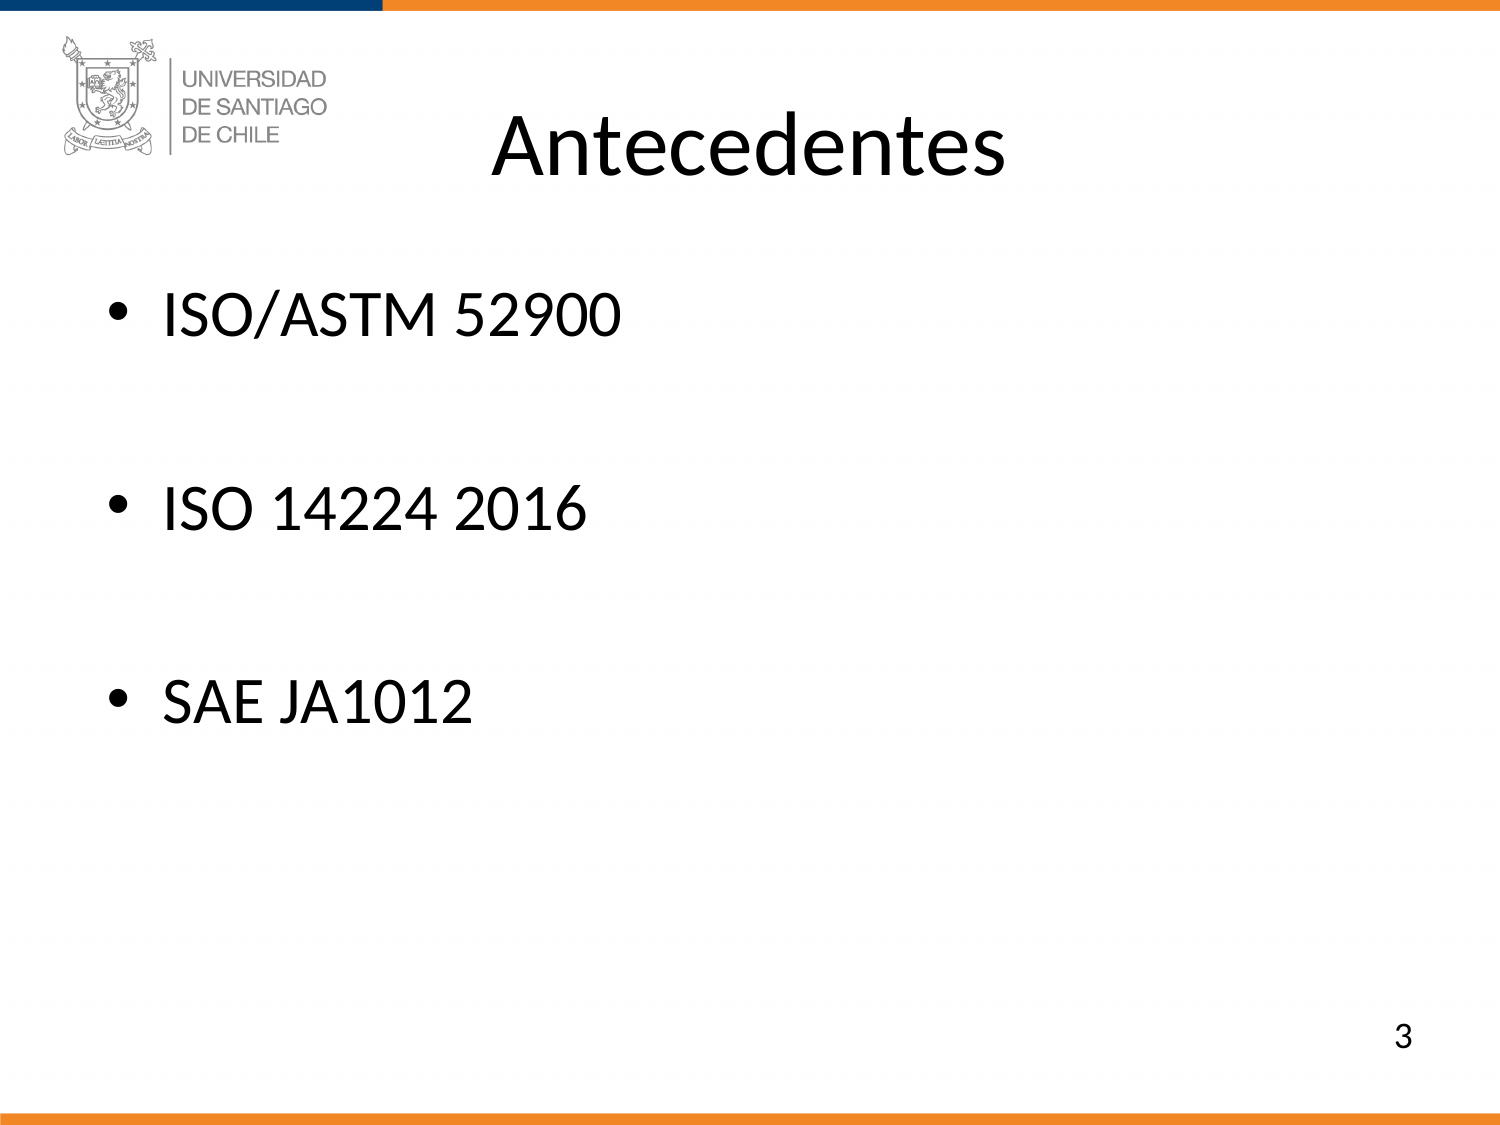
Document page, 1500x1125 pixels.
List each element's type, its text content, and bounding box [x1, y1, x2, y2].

text_box <número> [1379, 1003, 1500, 1064]
title Antecedentes [75, 45, 1426, 233]
list ISO/ASTM 52900 ISO 14224 2016 SAE JA1012 [91, 262, 1409, 1005]
picture [0, 0, 1500, 1125]
